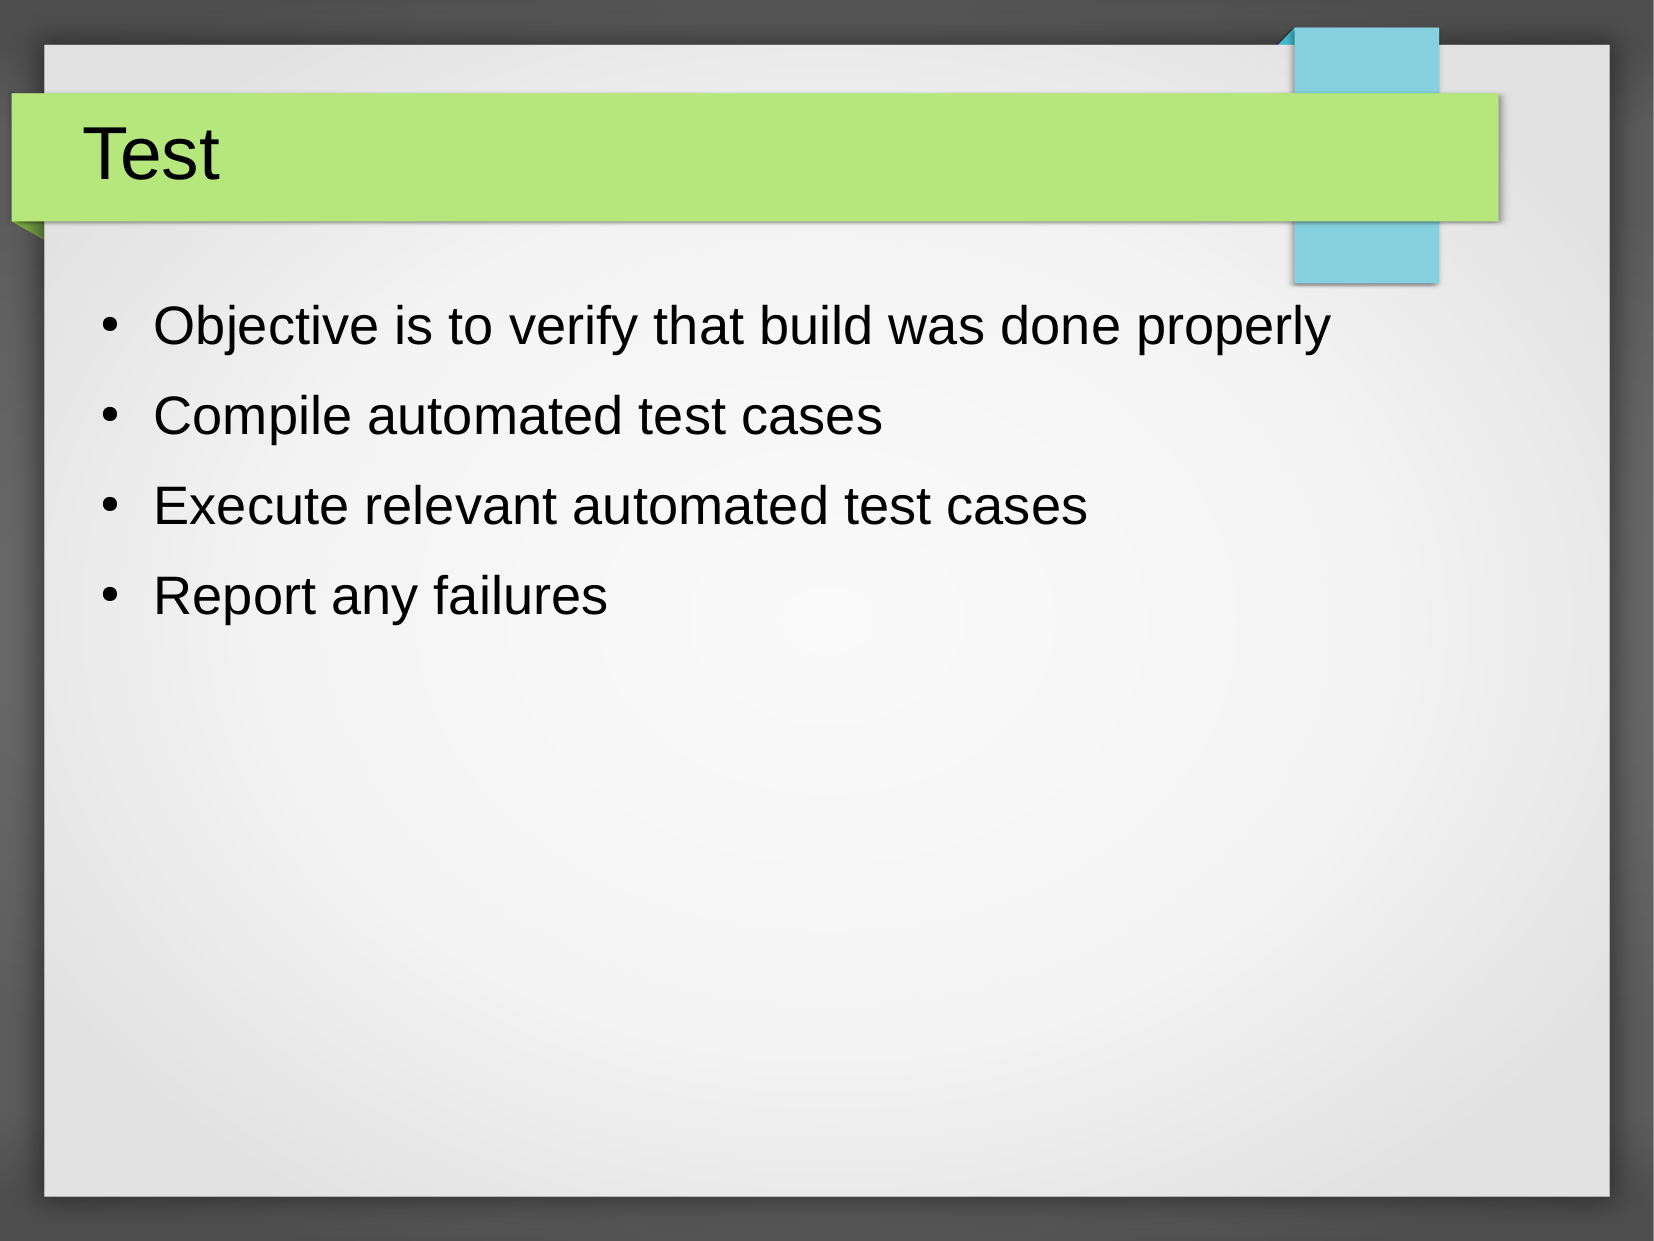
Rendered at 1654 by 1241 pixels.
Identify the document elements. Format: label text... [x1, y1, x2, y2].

title Test [82, 94, 1264, 213]
picture [0, 0, 1654, 1241]
list Objective is to verify that build was done properly Compile automated test cases Execute relevant automated test cases Report any failures [82, 295, 1571, 1015]
